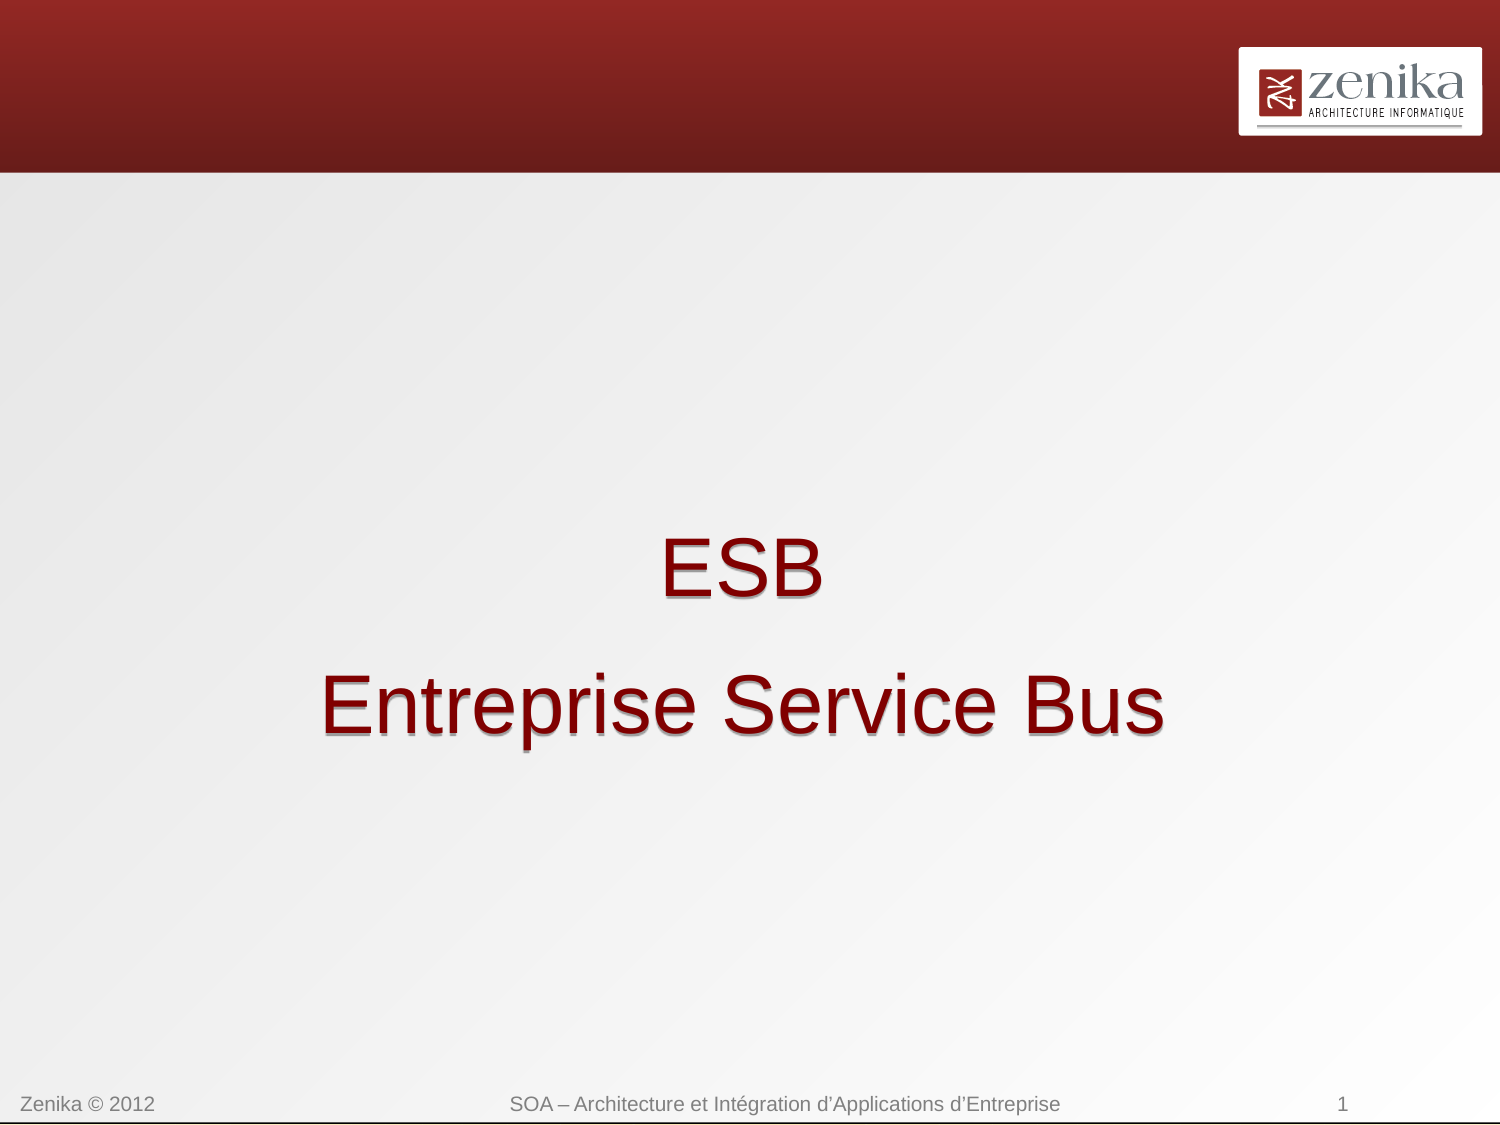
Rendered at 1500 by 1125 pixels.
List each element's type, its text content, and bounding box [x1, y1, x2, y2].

subtitle ESB Entreprise Service Bus [50, 249, 1435, 1079]
